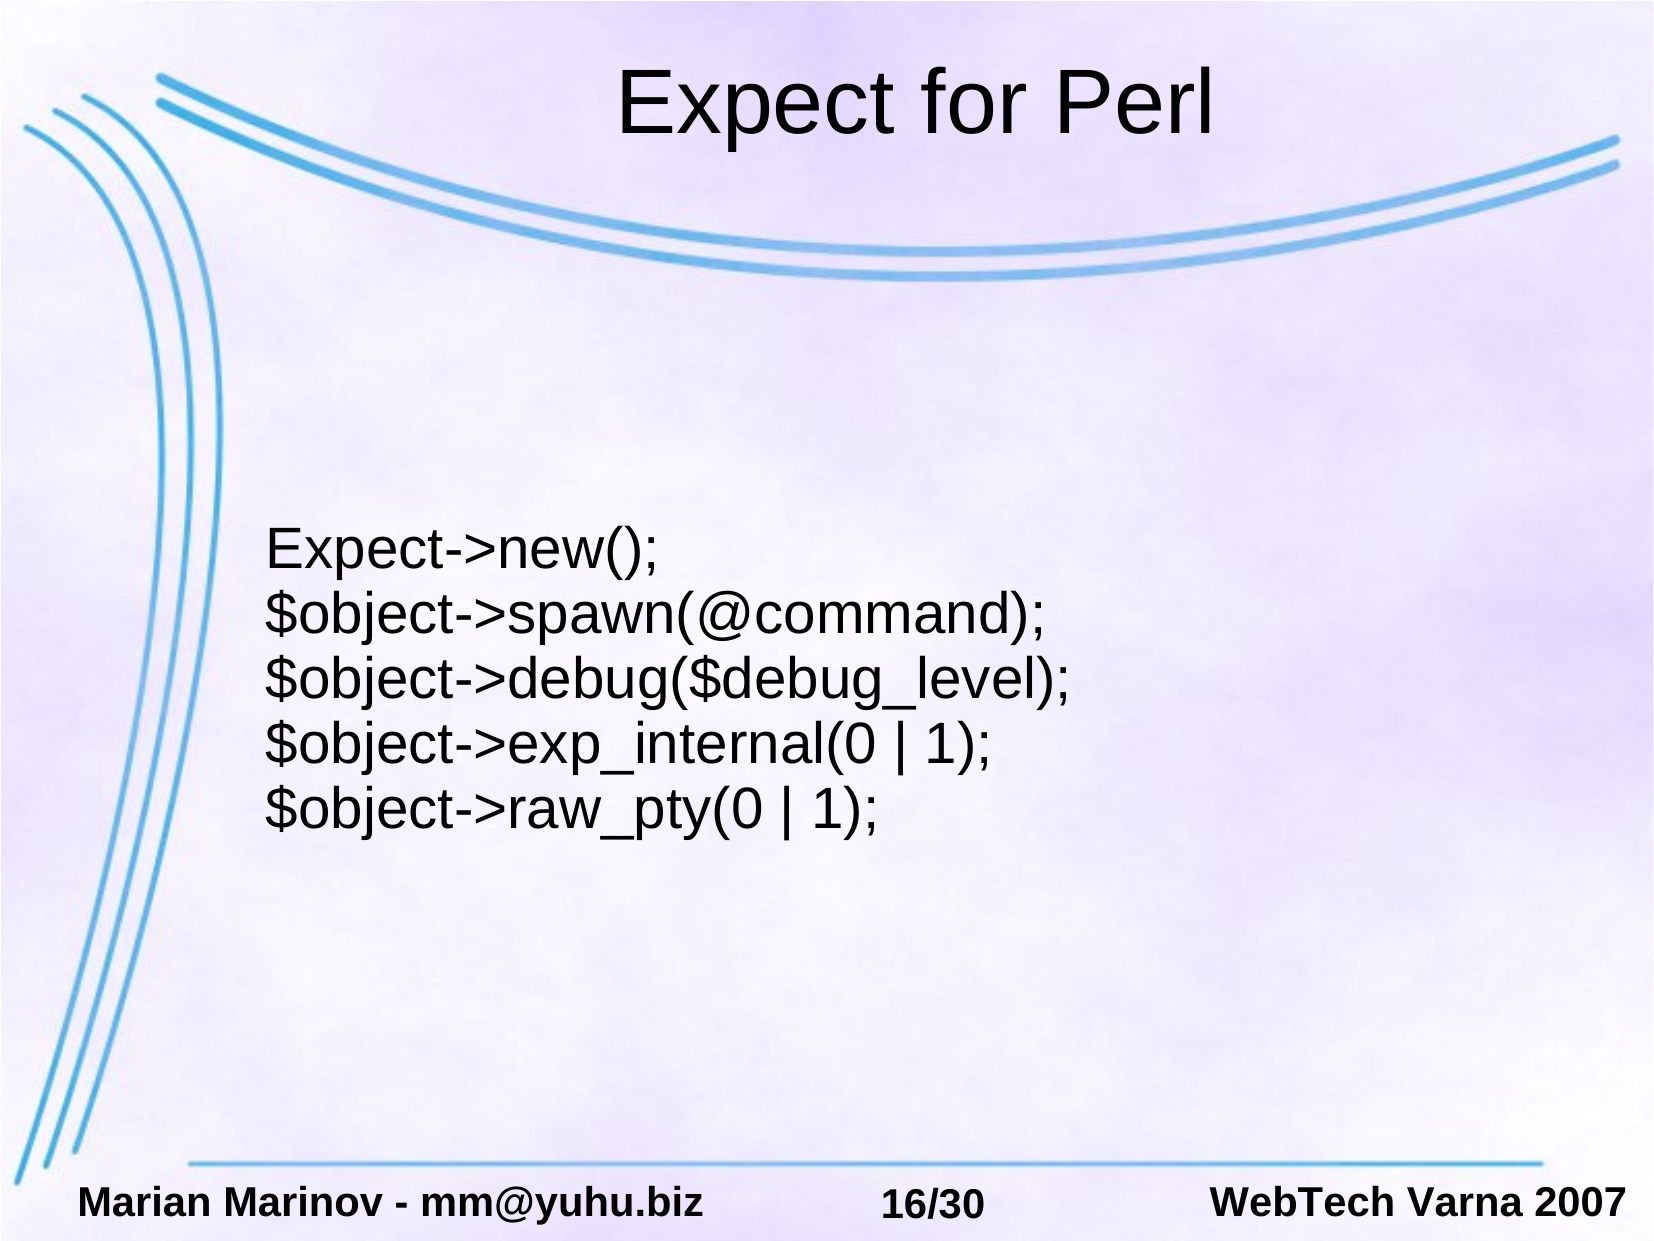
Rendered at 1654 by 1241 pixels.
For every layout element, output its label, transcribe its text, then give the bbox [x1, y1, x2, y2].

text_box 16/30 [866, 1172, 1001, 1235]
picture [1, 1, 1654, 302]
picture [1, 1121, 1654, 1241]
title Expect for Perl [82, 49, 1571, 257]
text_box Marian Marinov - mm@yuhu.biz [62, 1171, 720, 1233]
text_box WebTech Varna 2007 [1194, 1171, 1643, 1233]
subtitle Expect->new(); $object->spawn(@command); $object->debug($debug_level); $object->exp_internal(0 | 1); $object->raw_pty(0 | 1); [0, 302, 1654, 1121]
